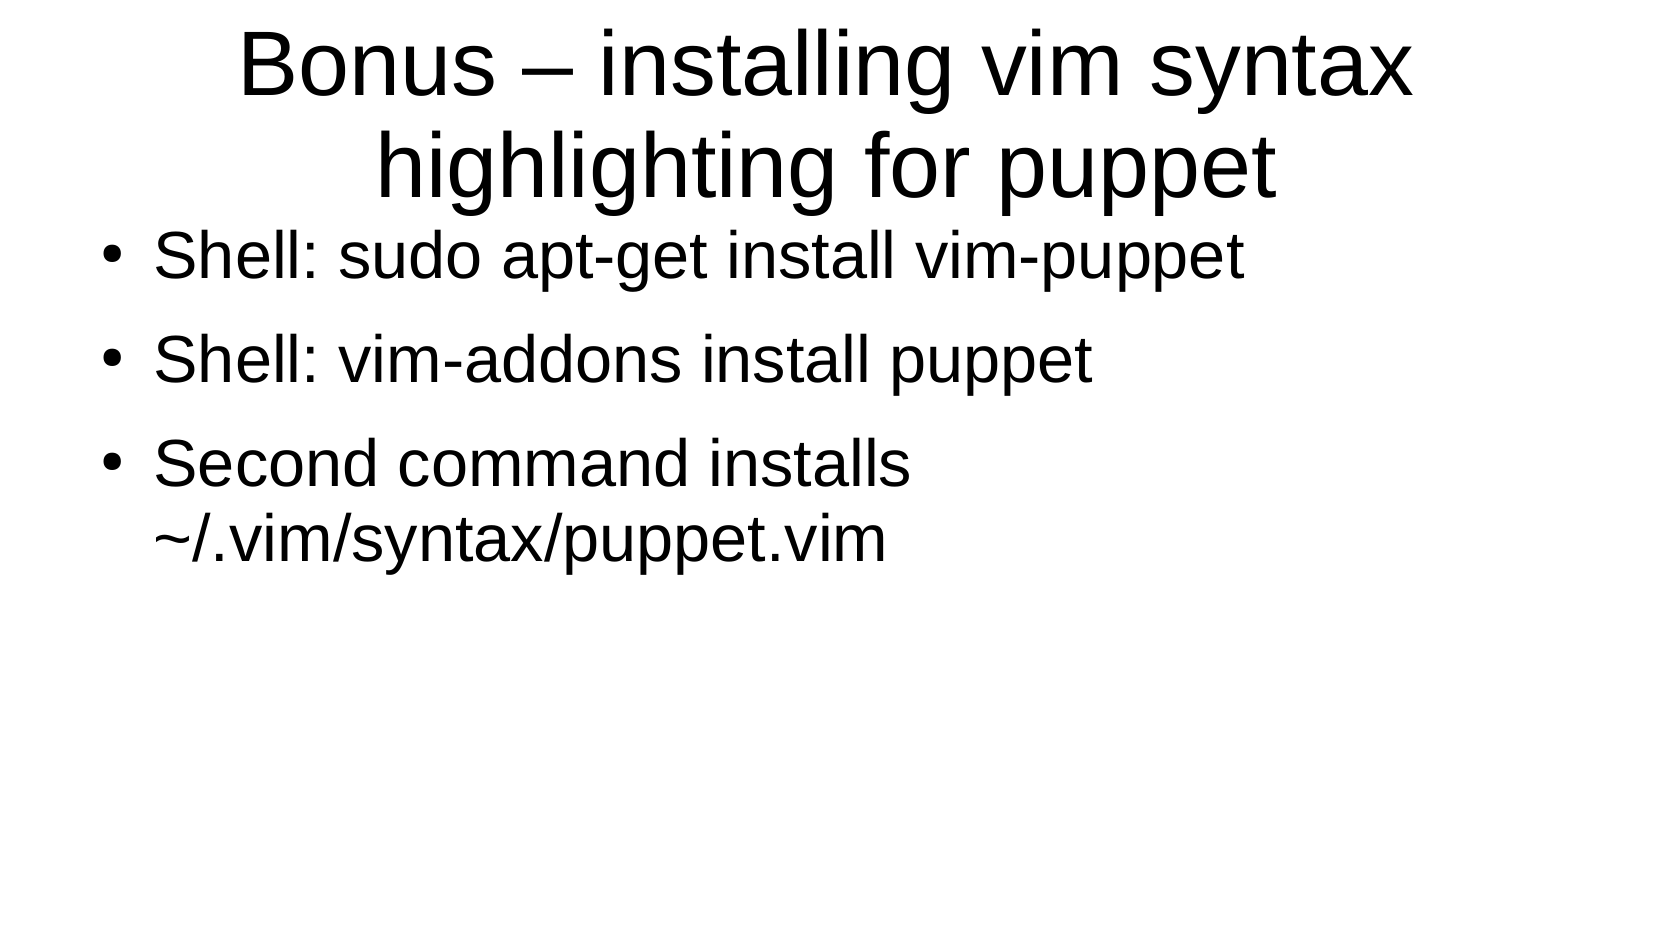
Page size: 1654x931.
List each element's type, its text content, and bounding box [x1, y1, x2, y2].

list Shell: sudo apt-get install vim-puppet Shell: vim-addons install puppet Second command installs ~/.vim/syntax/puppet.vim [82, 217, 1571, 758]
title Bonus – installing vim syntax highlighting for puppet [82, 12, 1571, 217]
